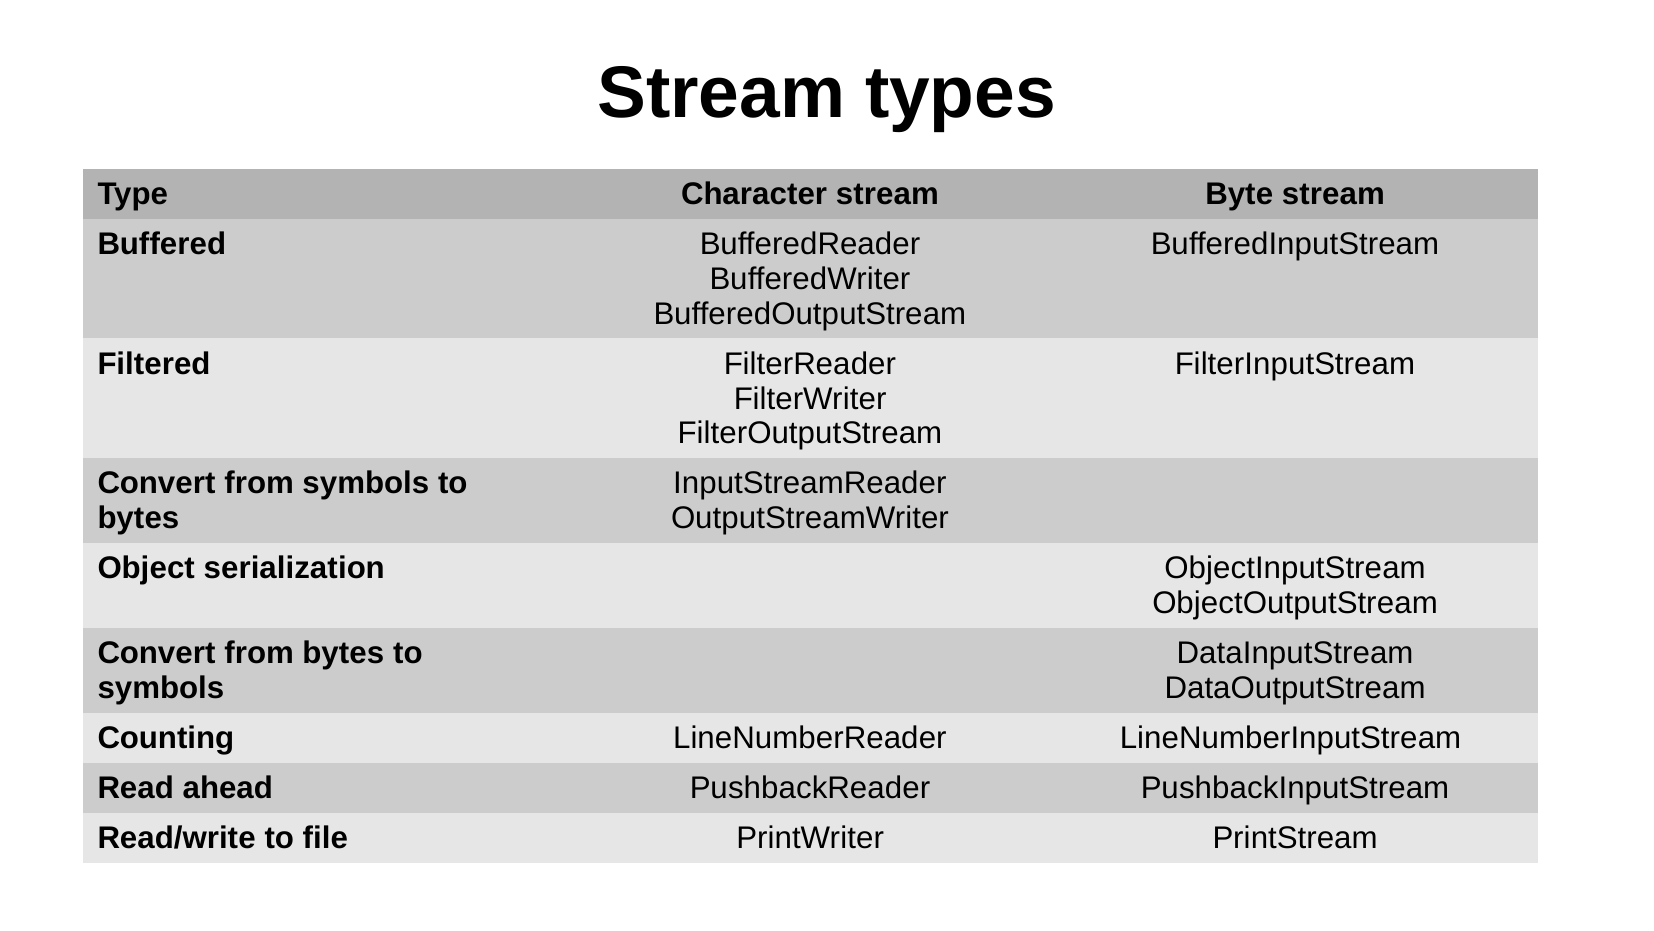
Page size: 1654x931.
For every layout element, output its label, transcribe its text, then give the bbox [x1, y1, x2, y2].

table_cell InputStreamReader OutputStreamWriter [568, 458, 1053, 543]
table_cell Convert from bytes to symbols [83, 628, 568, 713]
table_cell BufferedReader BufferedWriter BufferedOutputStream [568, 219, 1053, 338]
table_cell [1053, 458, 1538, 543]
table_cell Read ahead [83, 763, 568, 813]
table_cell [568, 543, 1053, 628]
table_cell Filtered [83, 338, 568, 458]
table_cell Counting [83, 713, 568, 763]
table_cell PushbackReader [568, 763, 1053, 813]
table_cell LineNumberInputStream [1053, 713, 1538, 763]
table_cell FilterReader FilterWriter FilterOutputStream [568, 338, 1053, 458]
table_cell PrintWriter [568, 813, 1053, 863]
table_cell PrintStream [1053, 813, 1538, 863]
table_cell DataInputStream DataOutputStream [1053, 628, 1538, 713]
table_header Byte stream [1053, 169, 1538, 219]
table_header Type [83, 169, 568, 219]
table_cell [568, 628, 1053, 713]
table_cell Buffered [83, 219, 568, 338]
table_cell BufferedInputStream [1053, 219, 1538, 338]
table_cell Read/write to file [83, 813, 568, 863]
title Stream types [82, 37, 1571, 147]
table_cell PushbackInputStream [1053, 763, 1538, 813]
table_cell LineNumberReader [568, 713, 1053, 763]
table_header Character stream [568, 169, 1053, 219]
table_cell ObjectInputStream ObjectOutputStream [1053, 543, 1538, 628]
table_cell Convert from symbols to bytes [83, 458, 568, 543]
table_cell Object serialization [83, 543, 568, 628]
table_cell FilterInputStream [1053, 338, 1538, 458]
